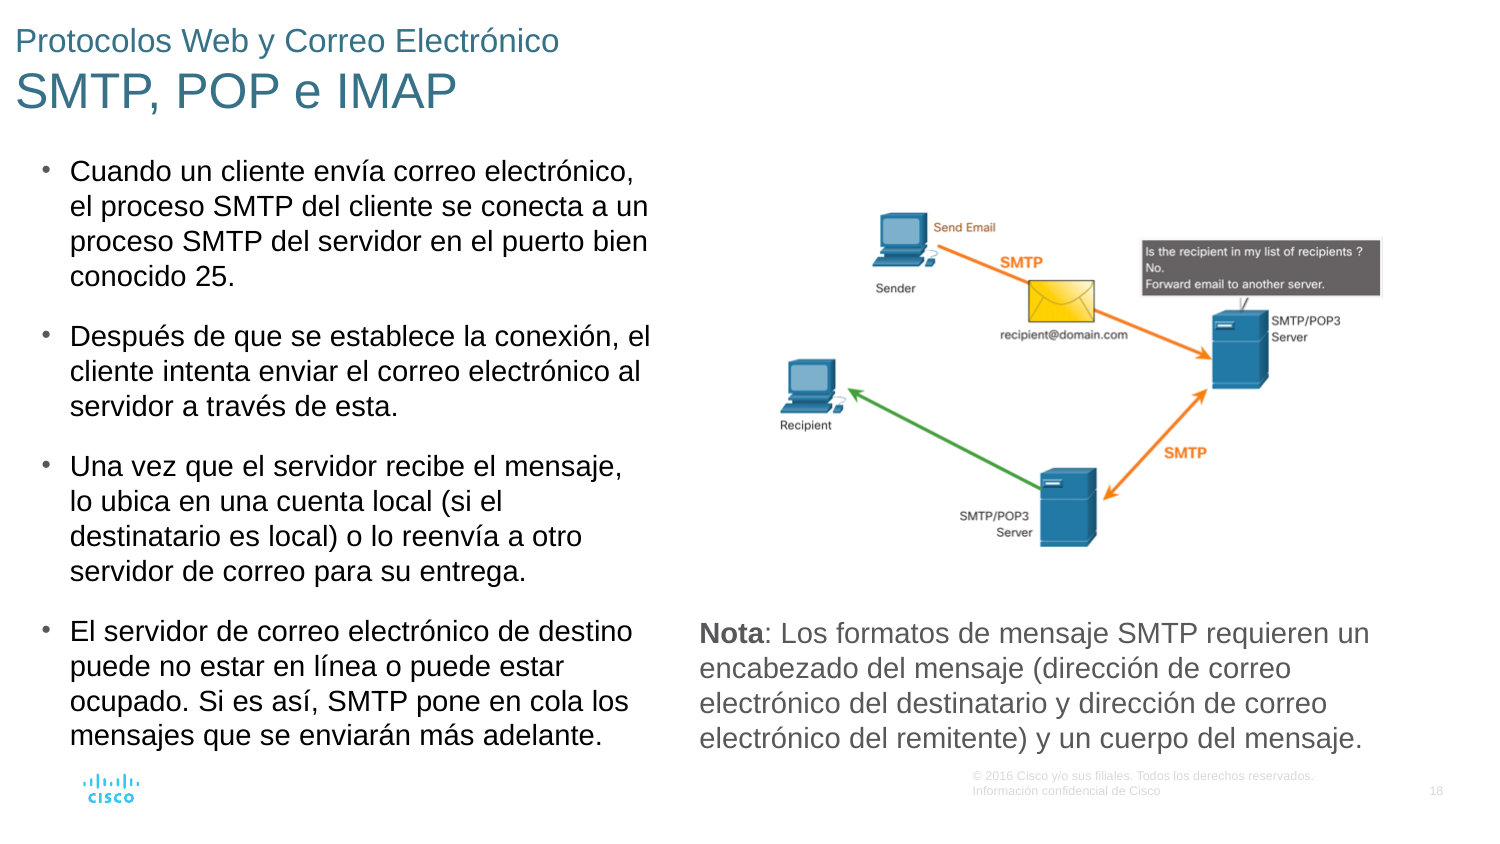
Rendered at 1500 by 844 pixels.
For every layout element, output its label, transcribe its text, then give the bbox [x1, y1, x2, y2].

list Cuando un cliente envía correo electrónico, el proceso SMTP del cliente se conecta a un proceso SMTP del servidor en el puerto bien conocido 25. Después de que se establece la conexión, el cliente intenta enviar el correo electrónico al servidor a través de esta. Una vez que el servidor recibe el mensaje, lo ubica en una cuenta local (si el destinatario es local) o lo reenvía a otro servidor de correo para su entrega. El servidor de correo electrónico de destino puede no estar en línea o puede estar ocupado. Si es así, SMTP pone en cola los mensajes que se enviarán más adelante. [26, 144, 685, 770]
text_box Nota: Los formatos de mensaje SMTP requieren un encabezado del mensaje (dirección de correo electrónico del destinatario y dirección de correo electrónico del remitente) y un cuerpo del mensaje. [684, 606, 1440, 762]
title Protocolos Web y Correo Electrónico SMTP, POP e IMAP [0, 6, 1500, 131]
picture [771, 188, 1396, 562]
